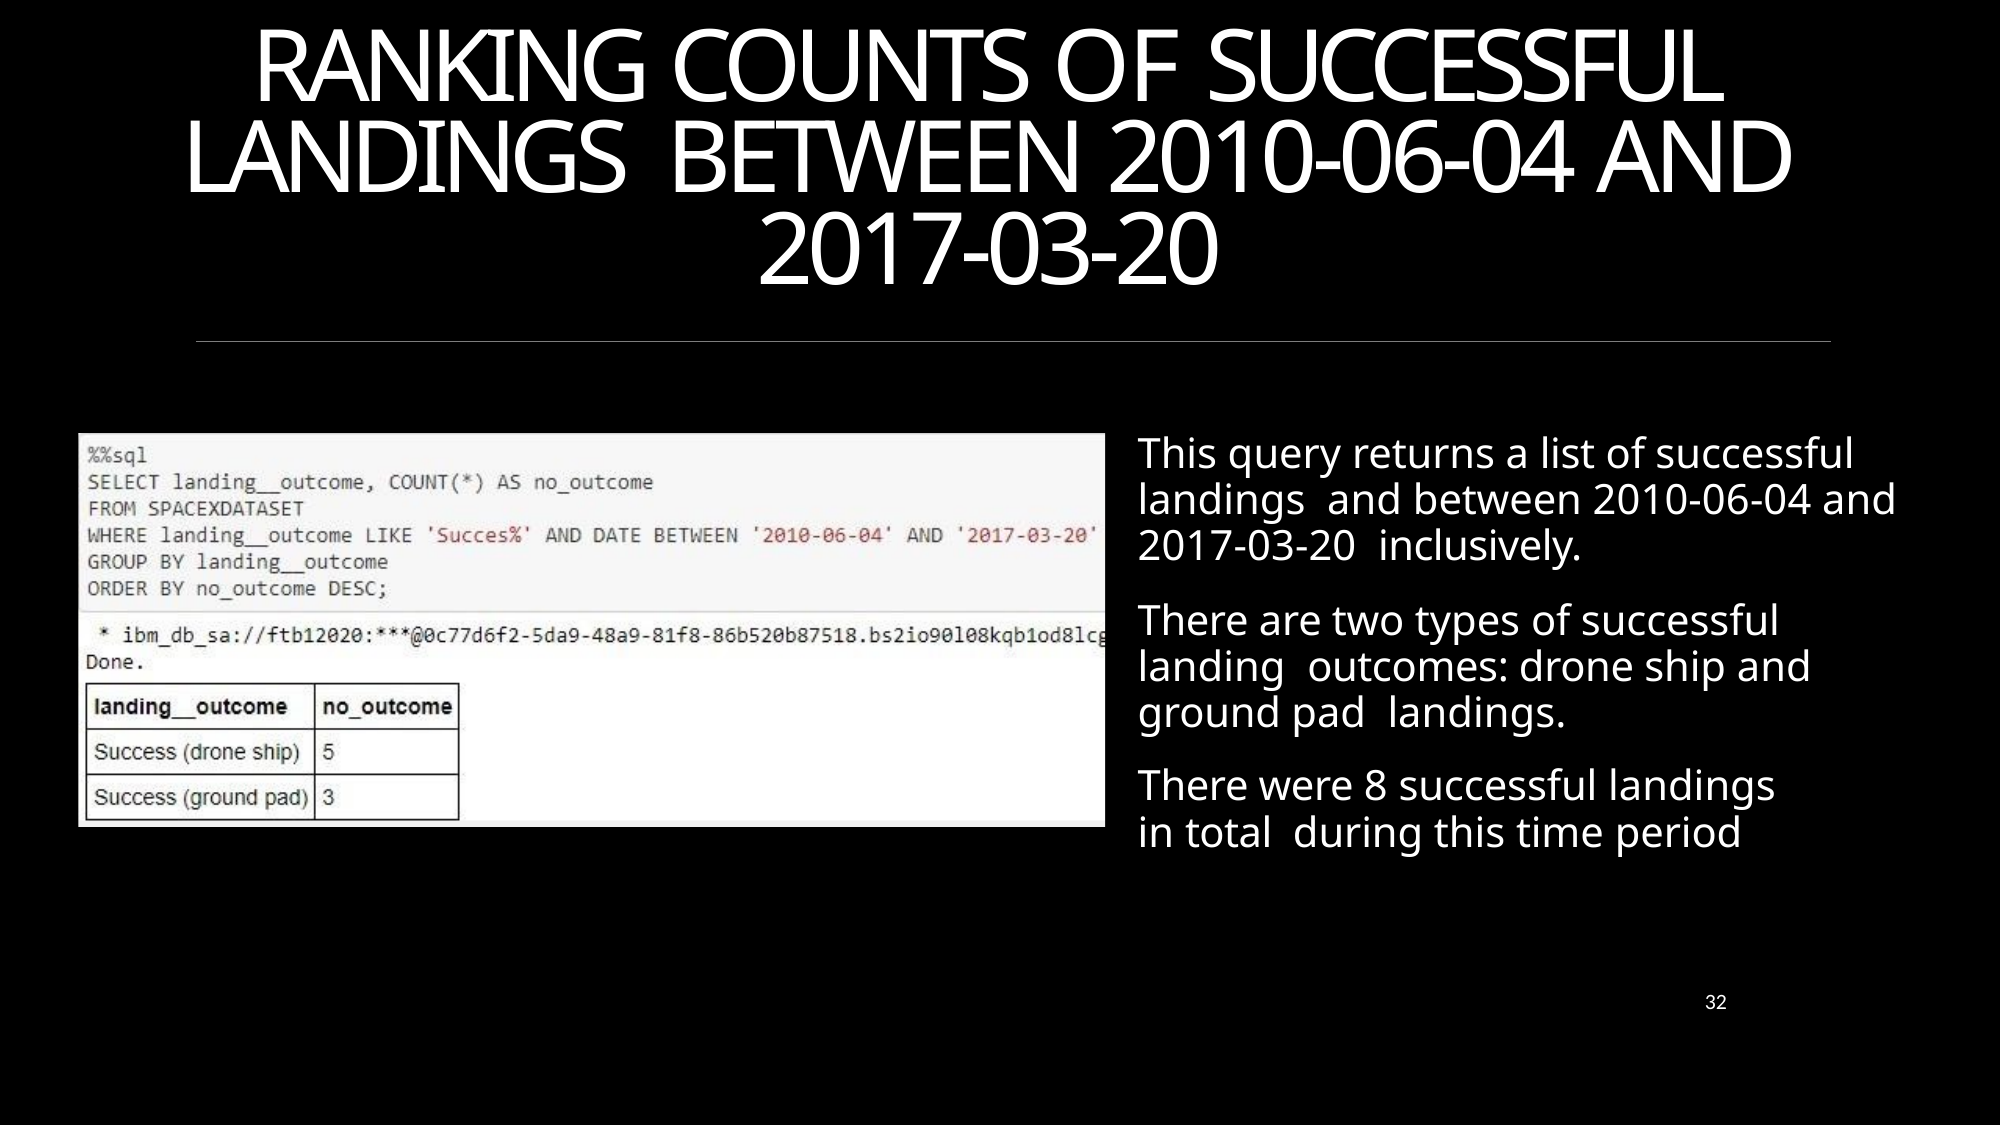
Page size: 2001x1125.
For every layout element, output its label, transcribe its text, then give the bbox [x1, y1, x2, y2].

slide_number 28 [1698, 979, 1788, 1026]
title Ranking Counts of Successful Landings Between 2010-06-04 and 2017-03-20 [150, 9, 1828, 306]
text_box [78, 433, 1105, 827]
text_box This query returns a list of successful landings and between 2010-06-04 and 2017-03-20 inclusively. There are two types of successful landing outcomes: drone ship and ground pad landings. There were 8 successful landings in total during this time period [1135, 425, 1908, 863]
